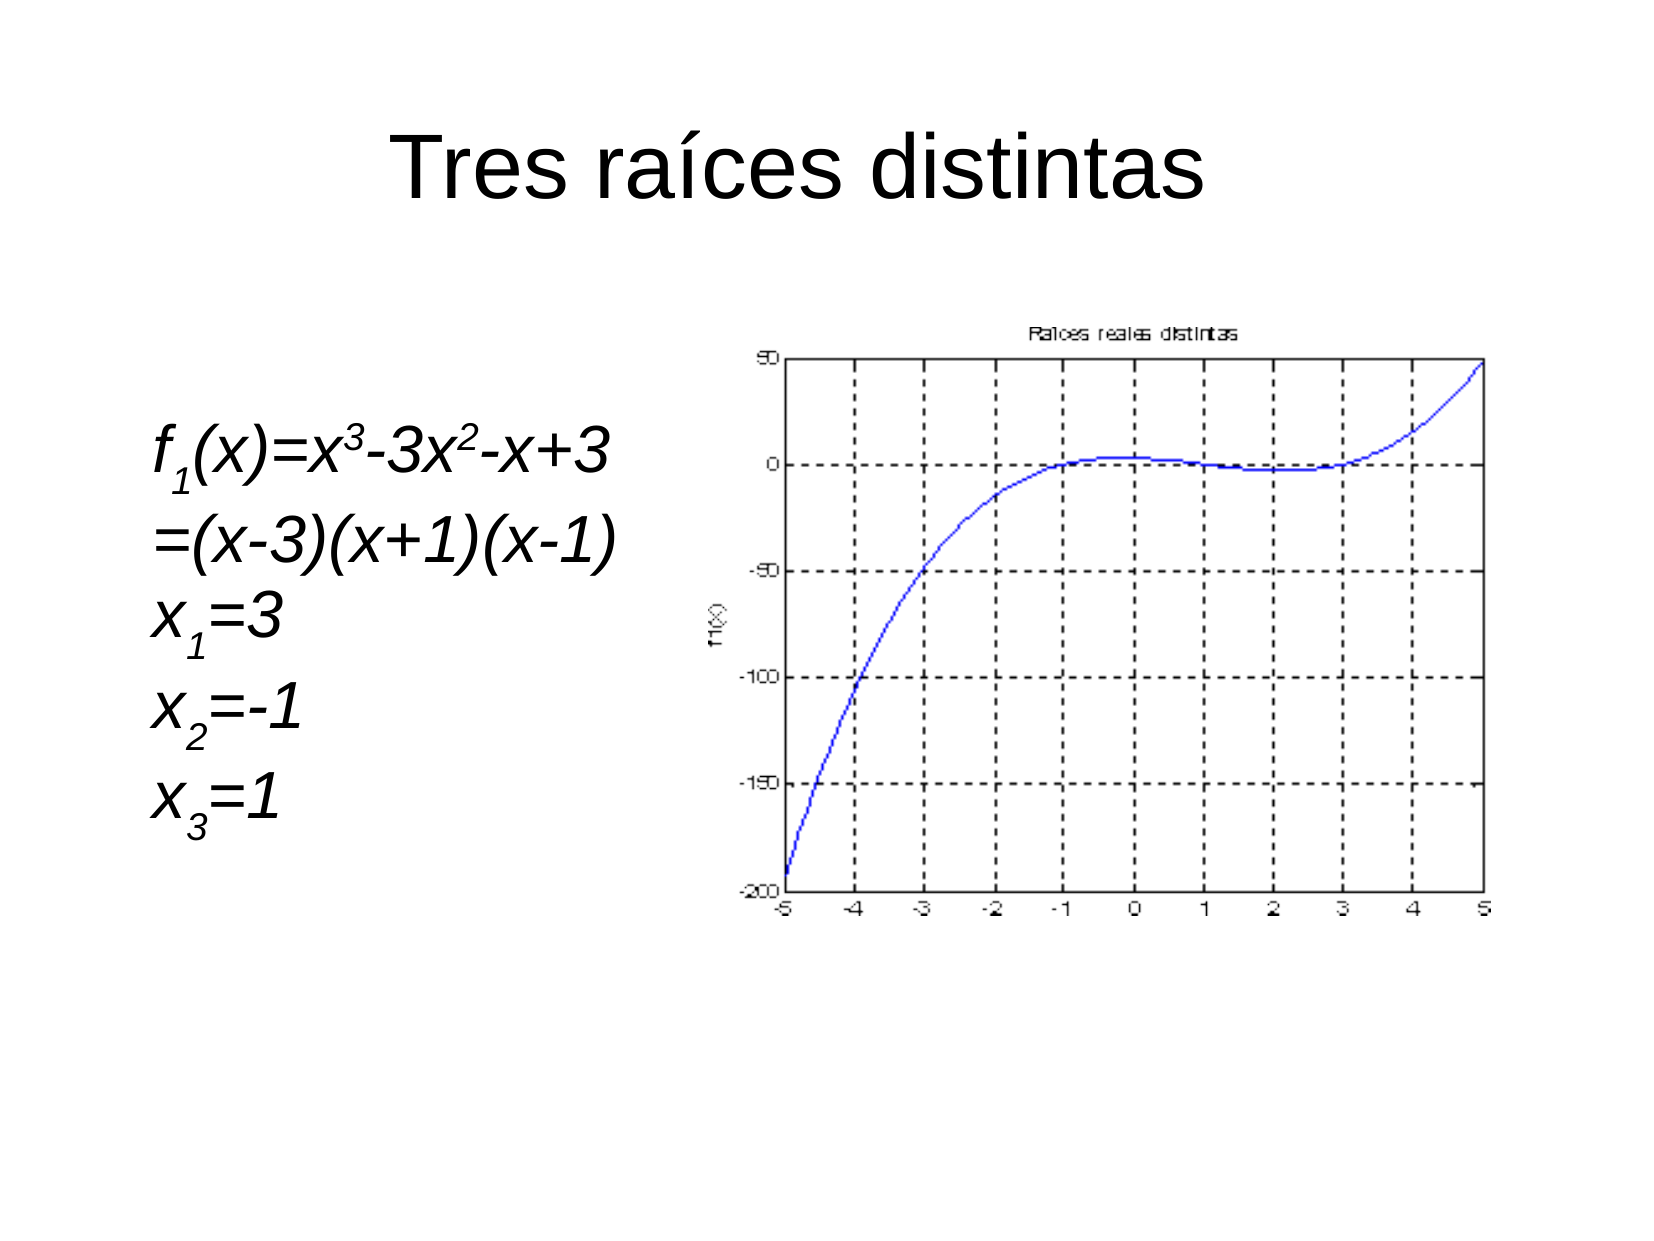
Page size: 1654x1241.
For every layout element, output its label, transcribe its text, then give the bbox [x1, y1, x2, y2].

picture [708, 327, 1491, 916]
title Tres raíces distintas [117, 78, 1479, 256]
subtitle f1(x)=x3-3x2-x+3 =(x-3)(x+1)(x-1) x1=3 x2=-1 x3=1 [117, 295, 1479, 966]
